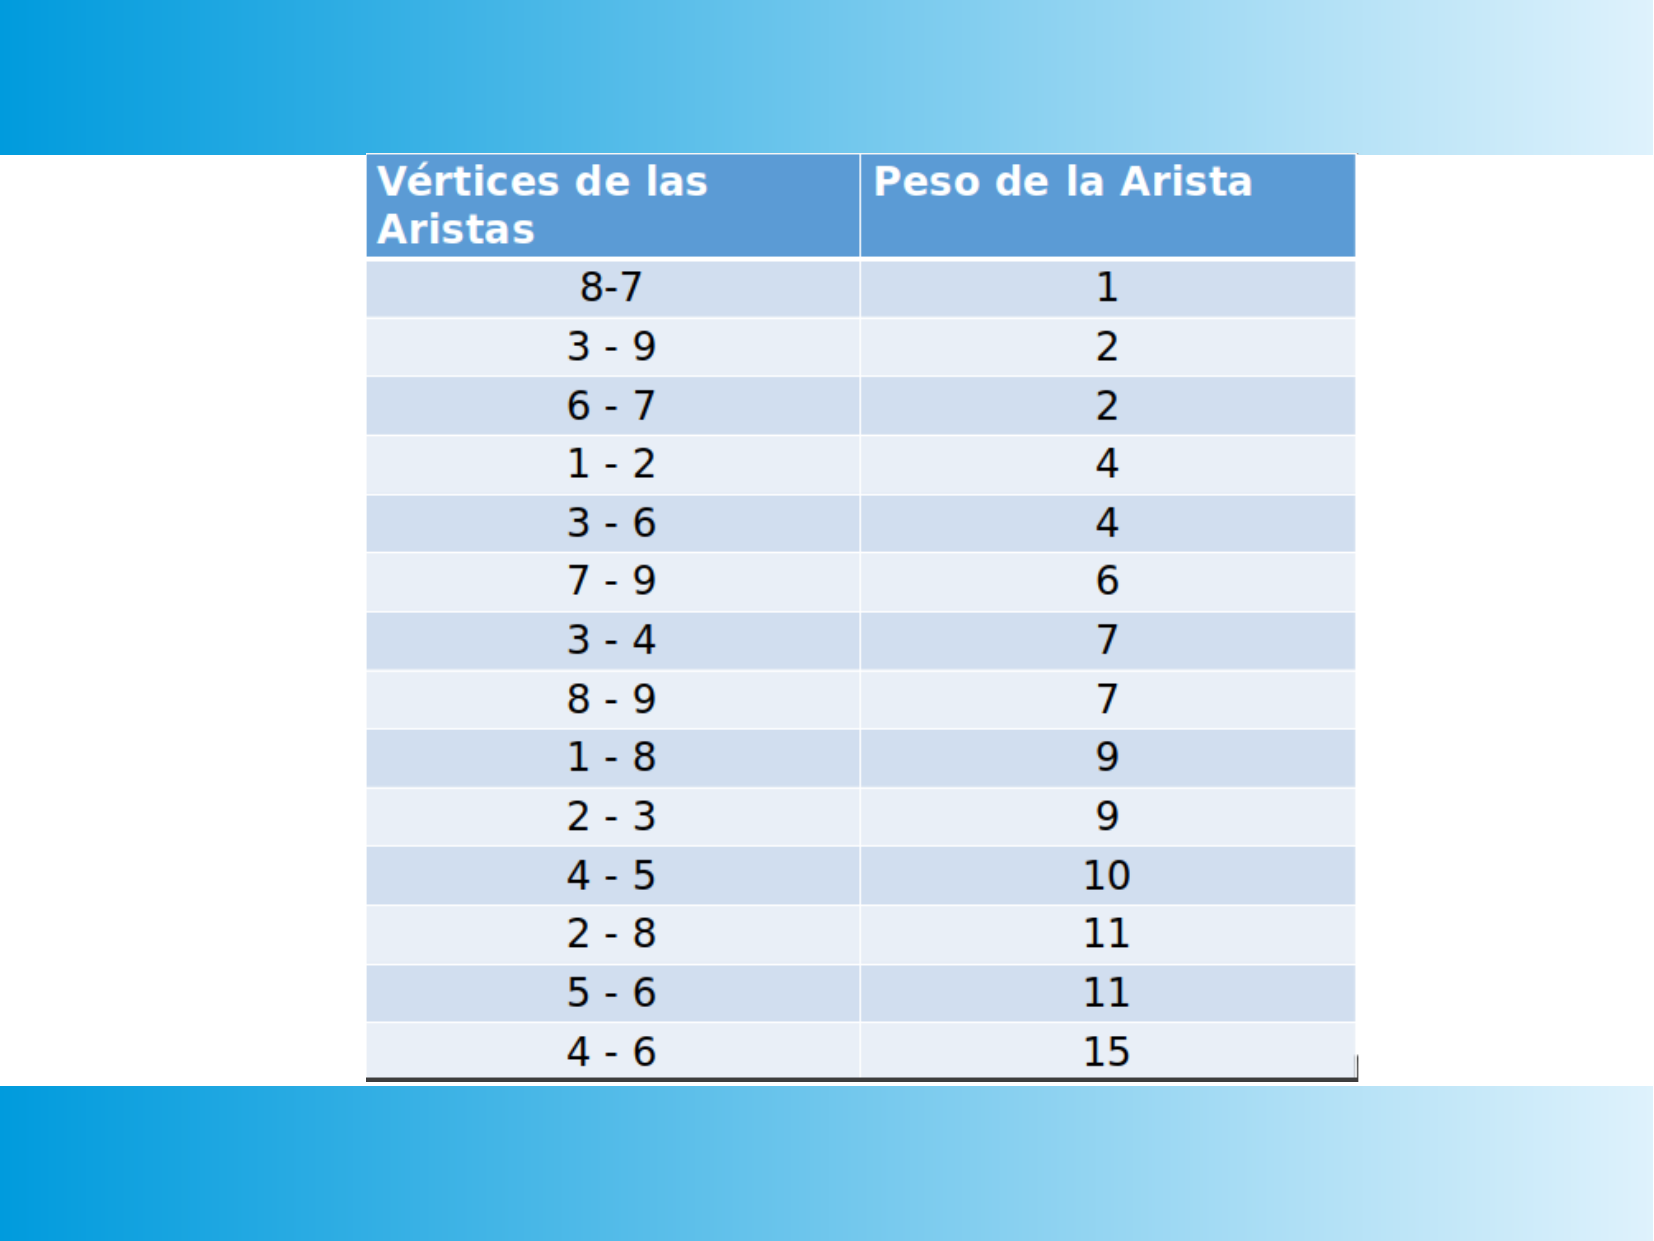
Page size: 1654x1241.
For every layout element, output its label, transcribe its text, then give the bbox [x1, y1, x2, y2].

table_header 9 [332, 0, 336, 154]
picture [366, 153, 1359, 1082]
table_header 9 [332, 1086, 336, 1241]
table_header 1 [429, 0, 433, 153]
table_header 1 [429, 1086, 433, 1241]
